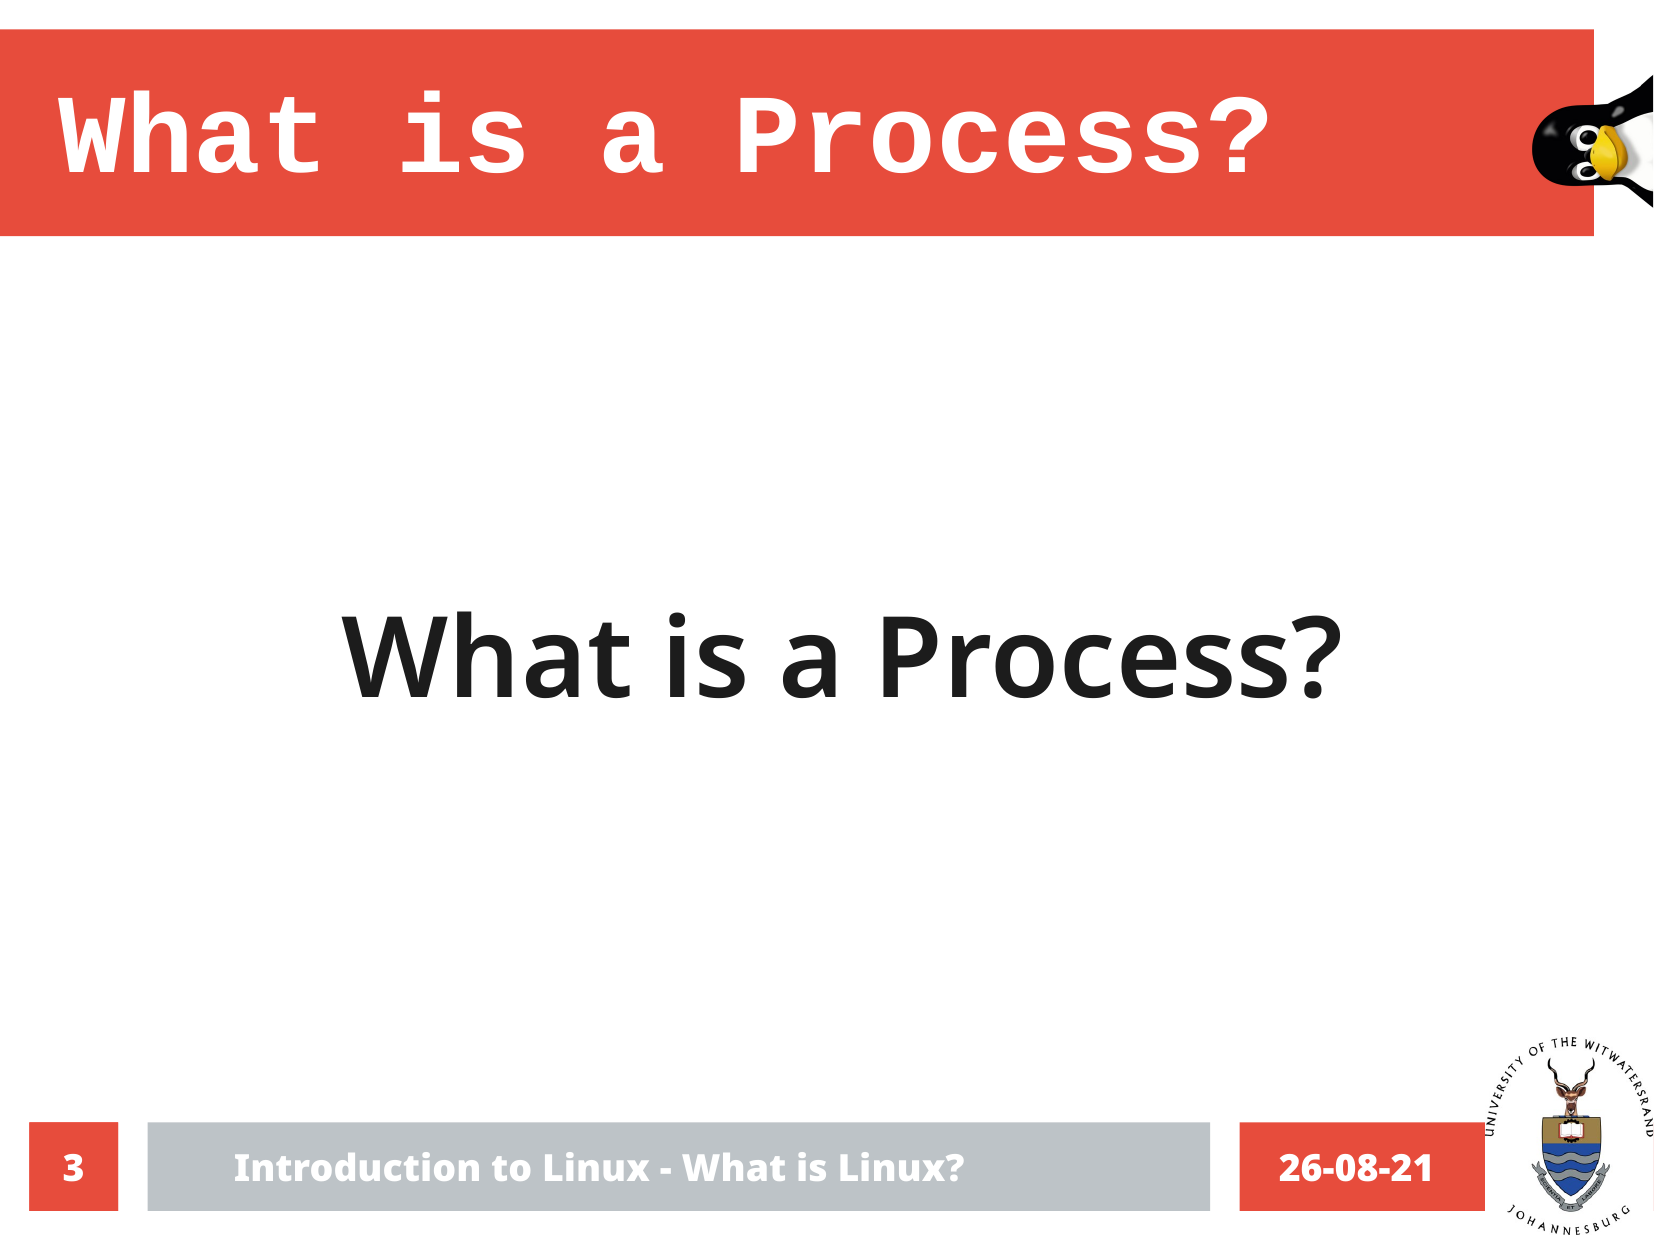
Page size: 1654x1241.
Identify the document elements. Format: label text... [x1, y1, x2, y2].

list What is a Process? [58, 324, 1565, 1093]
title What is a Process? [58, 59, 1594, 207]
picture [1485, 1037, 1654, 1235]
picture [1515, 24, 1654, 276]
